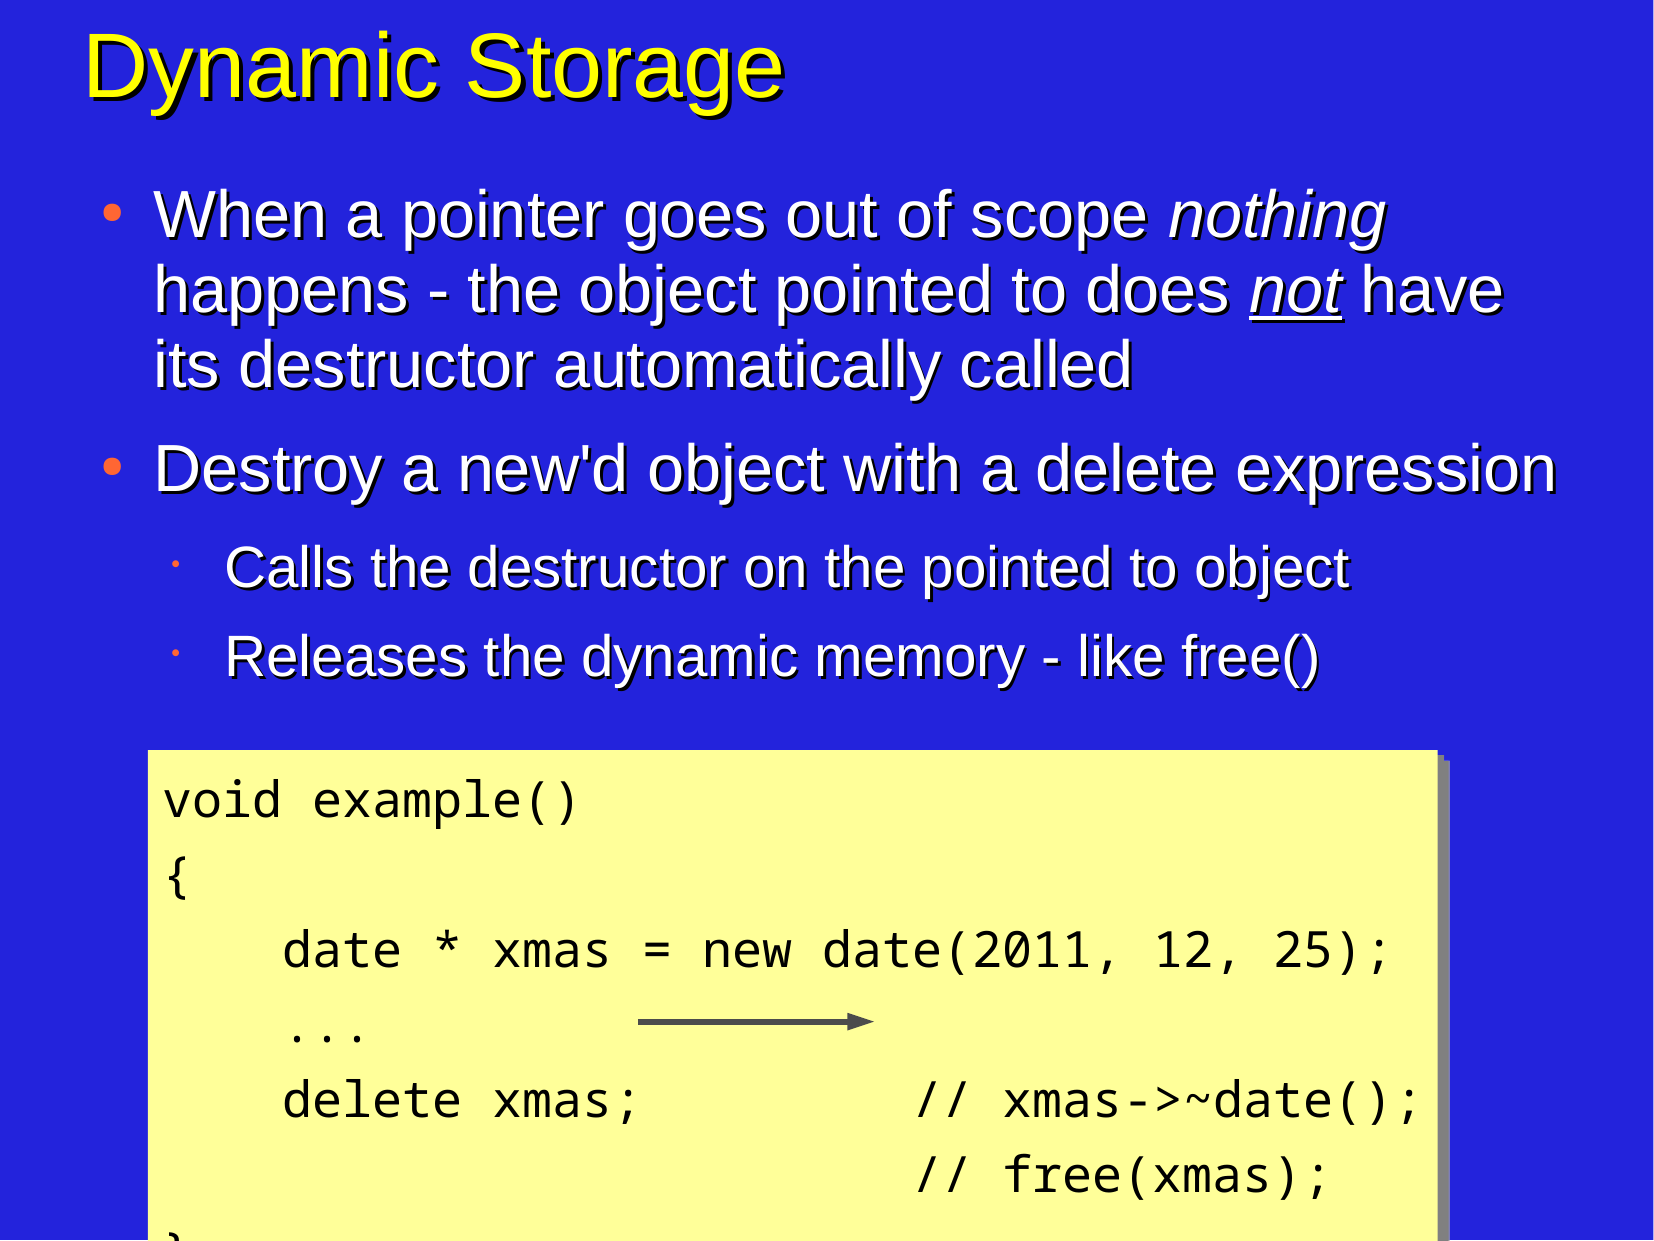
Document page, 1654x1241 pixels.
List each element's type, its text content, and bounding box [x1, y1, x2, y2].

text_box void example() { date * xmas = new date(2011, 12, 25); ... delete xmas; // xmas->~date(); // free(xmas); } [147, 750, 1438, 1241]
list When a pointer goes out of scope nothing happens - the object pointed to does not have its destructor automatically called Destroy a new'd object with a delete expression Calls the destructor on the pointed to object Releases the dynamic memory - like free() [82, 177, 1571, 1182]
title Dynamic Storage [82, 2, 1571, 130]
